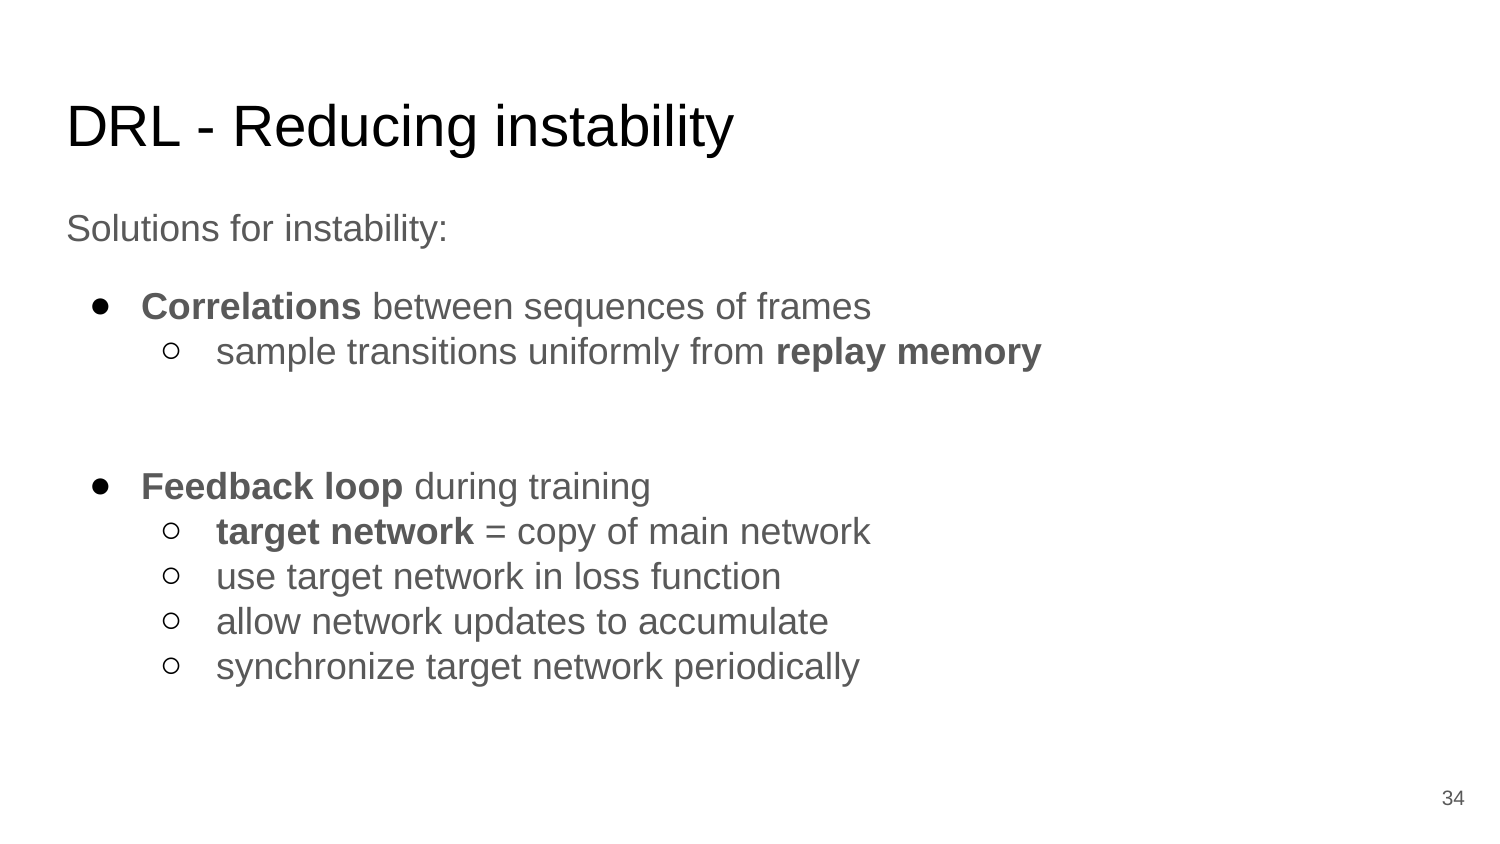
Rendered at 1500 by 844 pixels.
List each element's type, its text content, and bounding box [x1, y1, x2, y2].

list Solutions for instability: Correlations between sequences of frames sample transitions uniformly from replay memory Feedback loop during training target network = copy of main network use target network in loss function allow network updates to accumulate synchronize target network periodically [51, 189, 1449, 750]
slide_number <number> [1389, 764, 1480, 830]
title DRL - Reducing instability [51, 72, 1449, 167]
